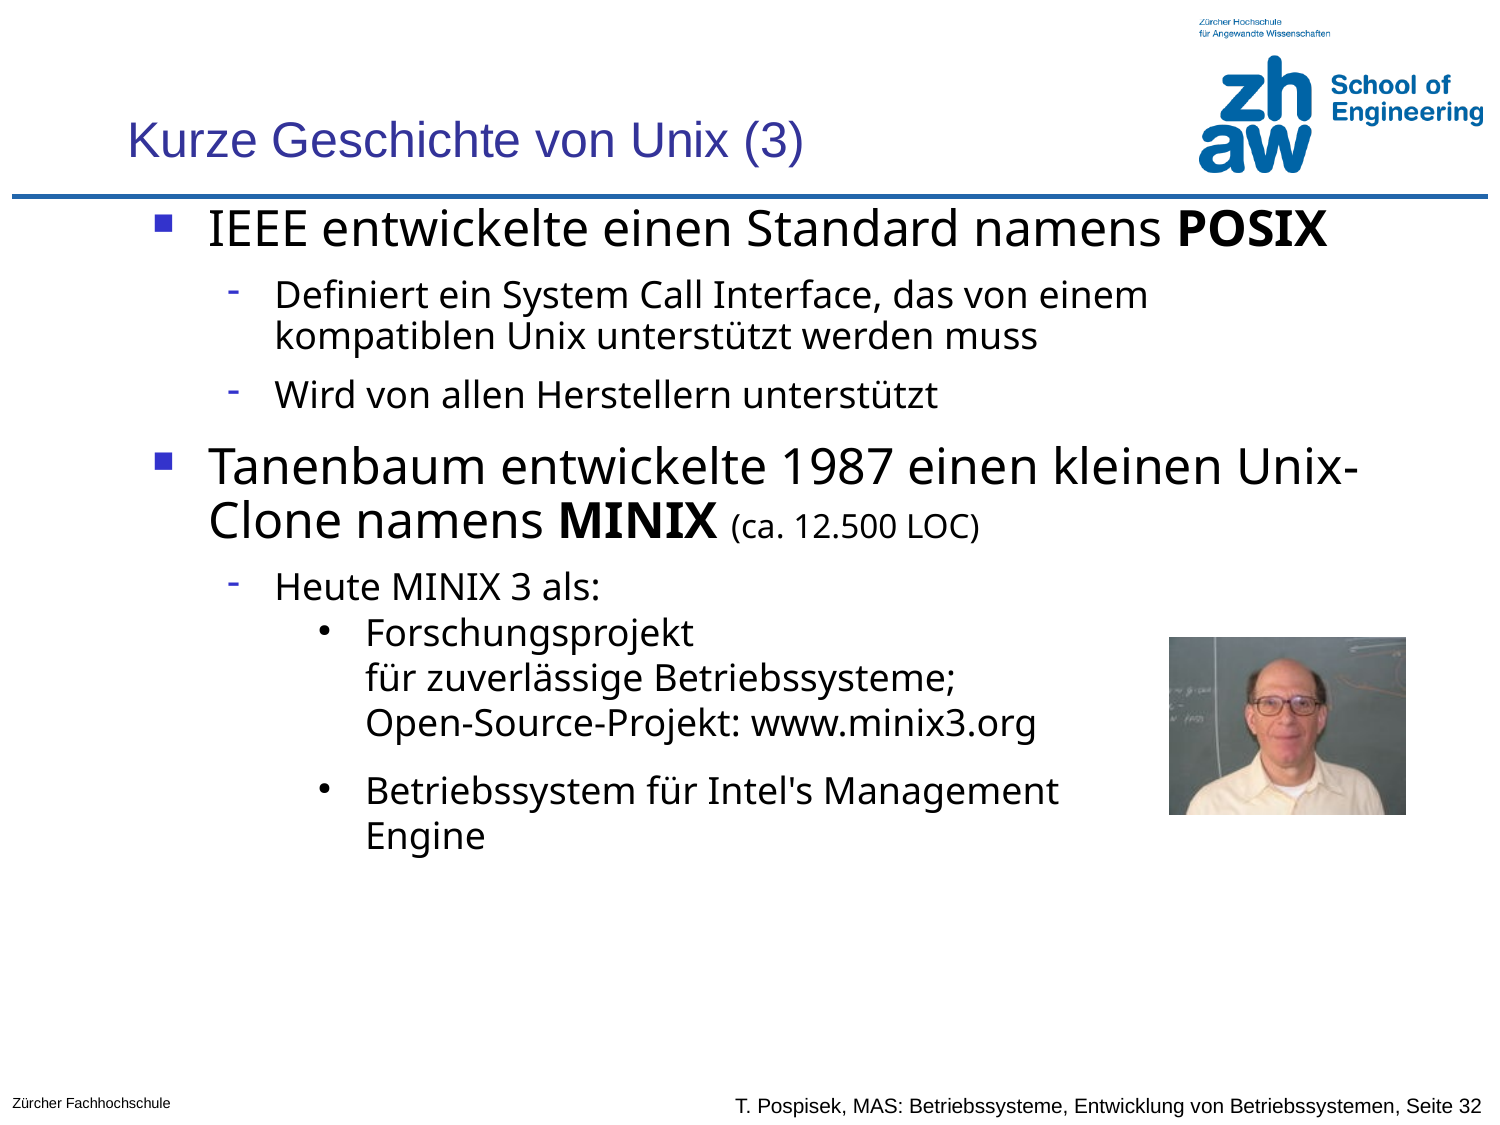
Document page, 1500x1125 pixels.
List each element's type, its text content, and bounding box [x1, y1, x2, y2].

title Kurze Geschichte von Unix (3) [112, 50, 1391, 175]
list IEEE entwickelte einen Standard namens POSIX Definiert ein System Call Interface, das von einem kompatiblen Unix unterstützt werden muss Wird von allen Herstellern unterstützt Tanenbaum entwickelte 1987 einen kleinen Unix-Clone namens MINIX (ca. 12.500 LOC) Heute MINIX 3 als: Forschungsprojekt für zuverlässige Betriebssysteme; Open-Source-Projekt: www.minix3.org Betriebssystem für Intel's Management Engine [137, 196, 1376, 959]
picture [1169, 637, 1406, 815]
picture [1199, 19, 1483, 173]
